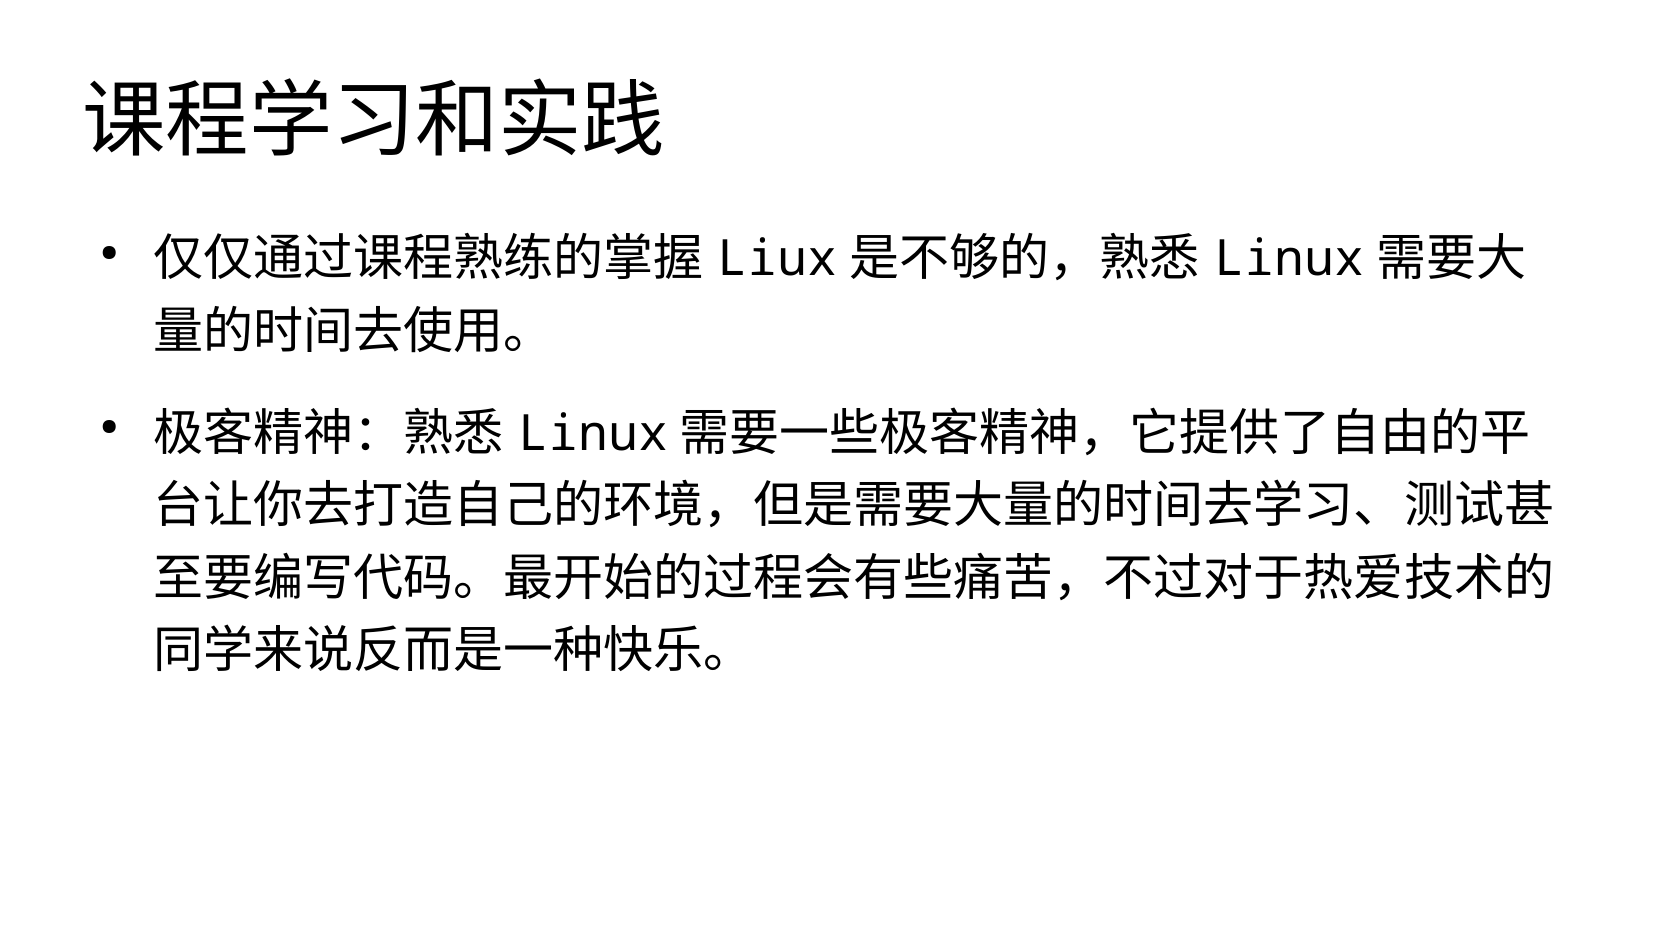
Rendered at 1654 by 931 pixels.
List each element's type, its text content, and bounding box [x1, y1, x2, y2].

list 仅仅通过课程熟练的掌握Liux是不够的，熟悉Linux需要大量的时间去使用。 极客精神：熟悉Linux需要一些极客精神，它提供了自由的平台让你去打造自己的环境，但是需要大量的时间去学习、测试甚至要编写代码。最开始的过程会有些痛苦，不过对于热爱技术的同学来说反而是一种快乐。 [82, 217, 1571, 839]
title 课程学习和实践 [82, 37, 1571, 189]
